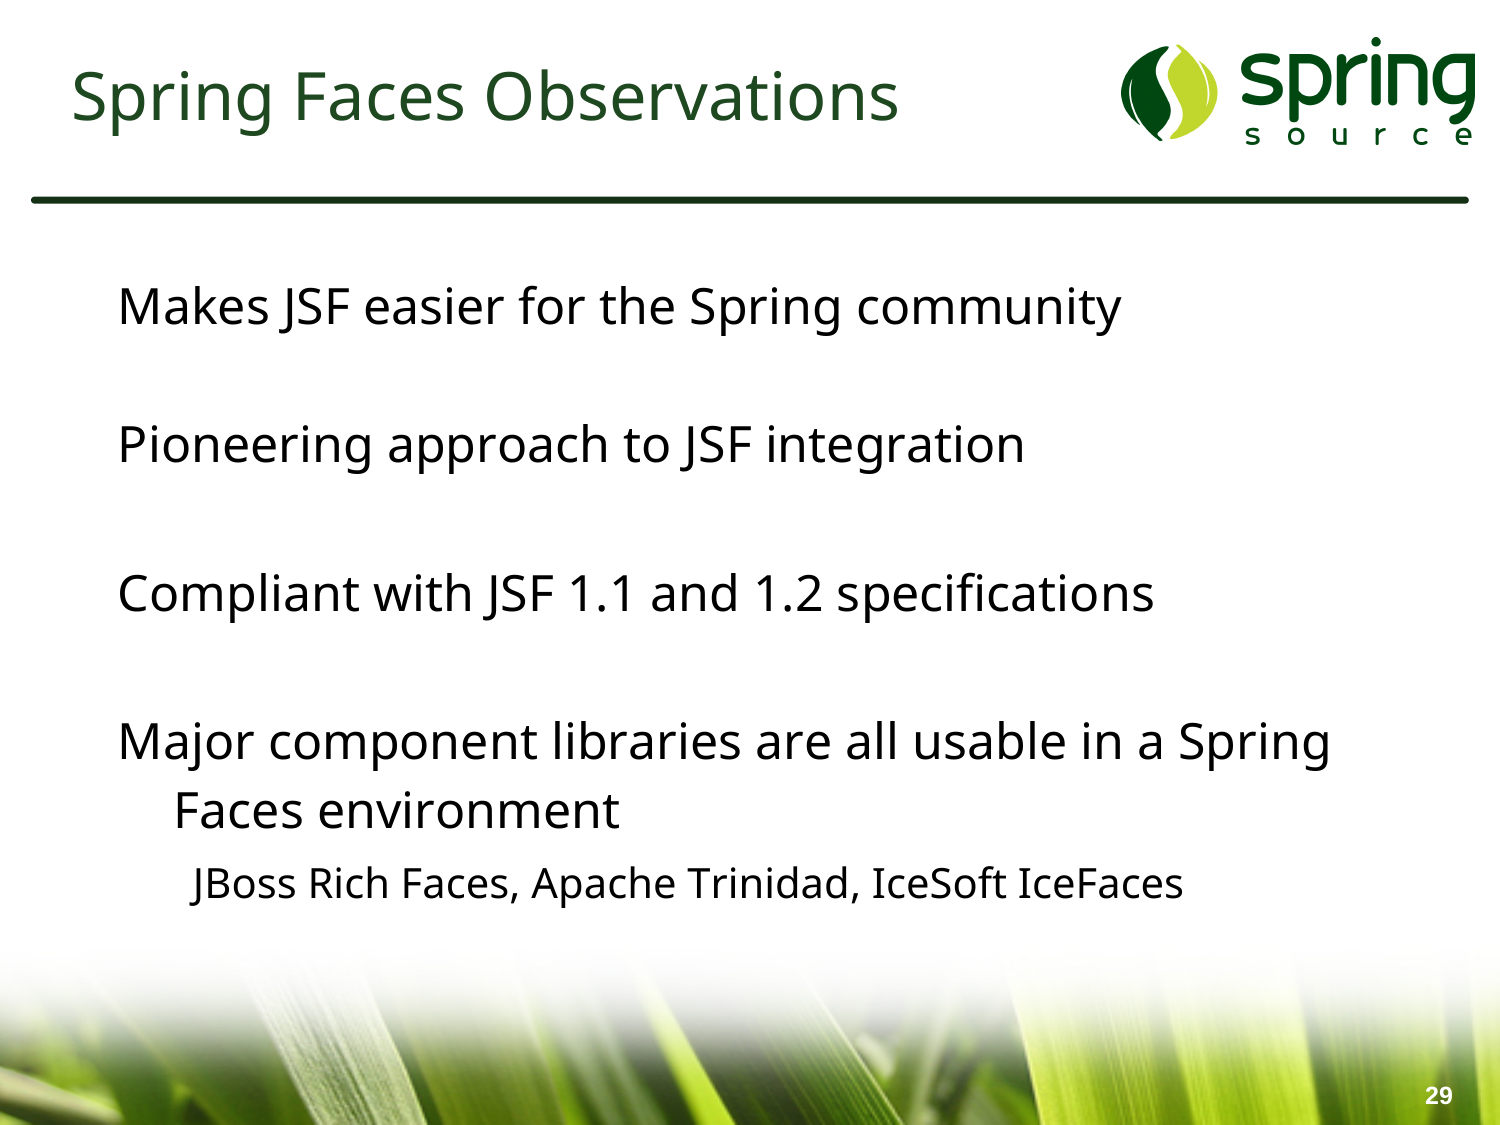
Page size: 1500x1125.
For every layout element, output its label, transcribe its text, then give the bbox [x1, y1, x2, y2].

title Spring Faces Observations [56, 13, 1089, 176]
picture [0, 944, 1500, 1125]
picture [1121, 37, 1475, 145]
list Makes JSF easier for the Spring community Pioneering approach to JSF integration Compliant with JSF 1.1 and 1.2 specifications Major component libraries are all usable in a Spring Faces environment JBoss Rich Faces, Apache Trinidad, IceSoft IceFaces [103, 263, 1394, 926]
